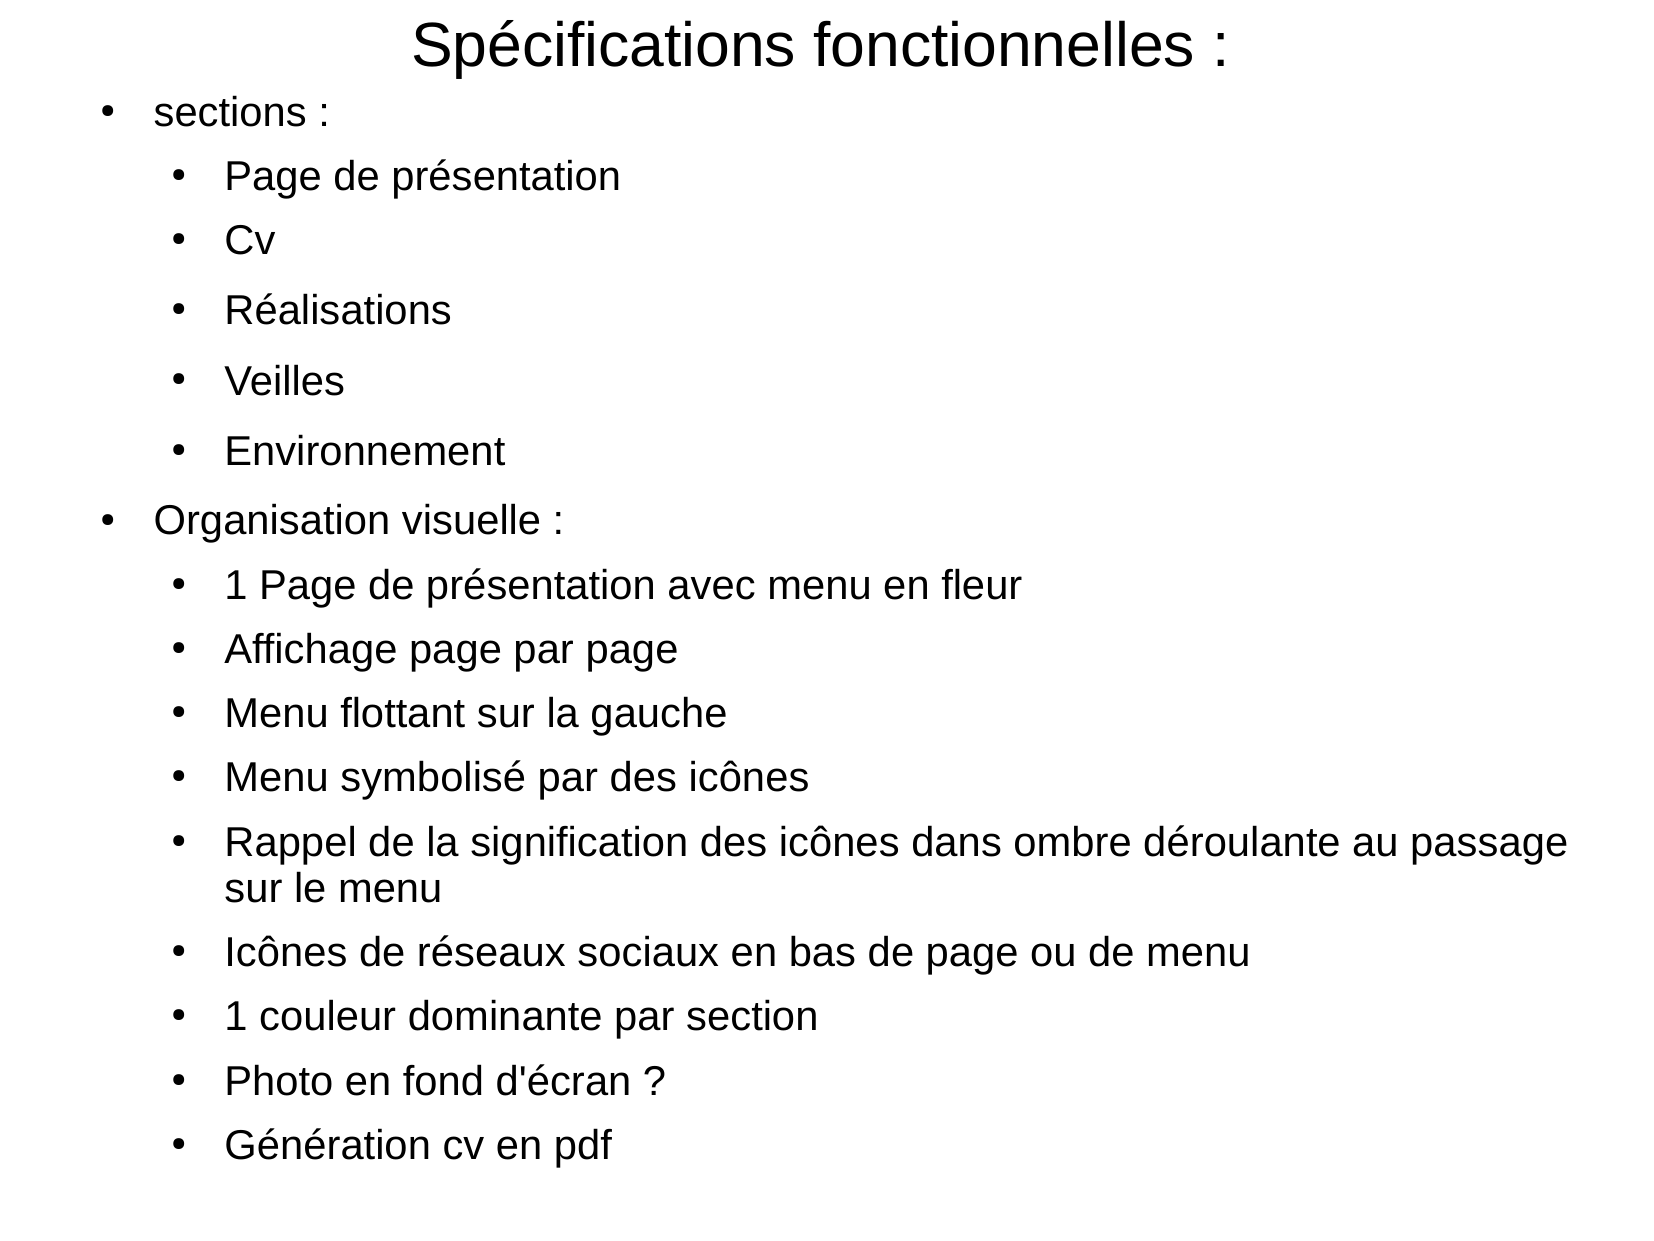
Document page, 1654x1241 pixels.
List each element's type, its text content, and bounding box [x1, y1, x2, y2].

list sections : Page de présentation Cv Réalisations Veilles Environnement Organisation visuelle : 1 Page de présentation avec menu en fleur Affichage page par page Menu flottant sur la gauche Menu symbolisé par des icônes Rappel de la signification des icônes dans ombre déroulante au passage sur le menu Icônes de réseaux sociaux en bas de page ou de menu 1 couleur dominante par section Photo en fond d'écran ? Génération cv en pdf [82, 88, 1571, 1241]
title Spécifications fonctionnelles : [76, 0, 1565, 89]
